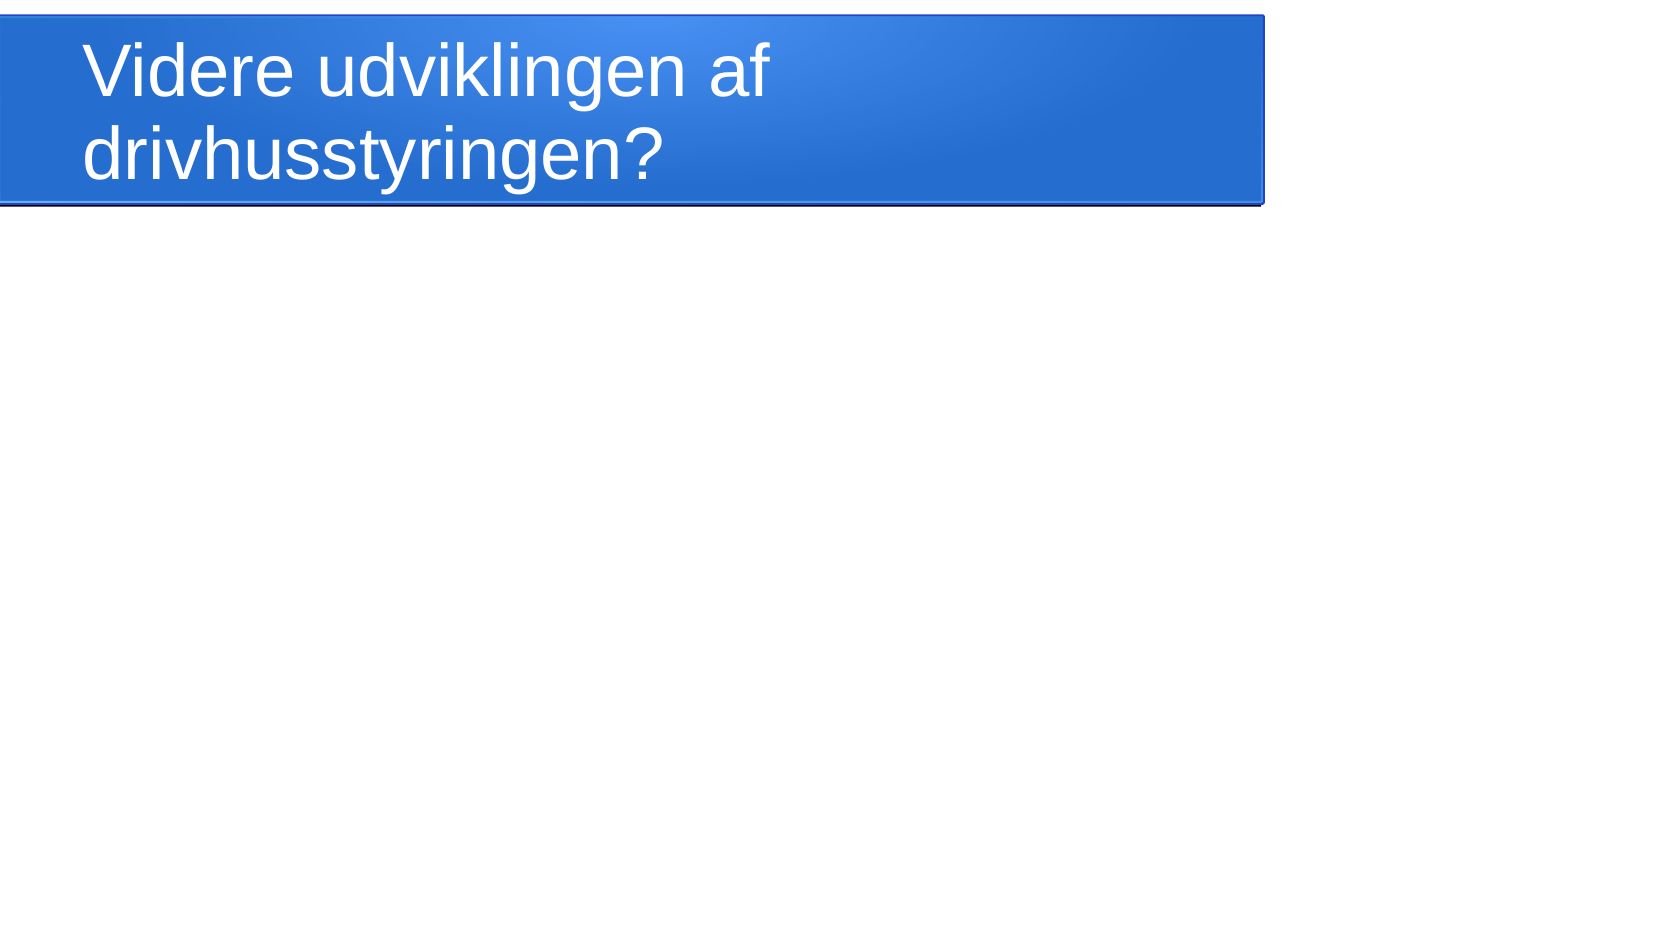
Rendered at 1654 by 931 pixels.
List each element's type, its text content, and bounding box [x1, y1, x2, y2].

title Videre udviklingen af drivhusstyringen? [82, 29, 1235, 196]
